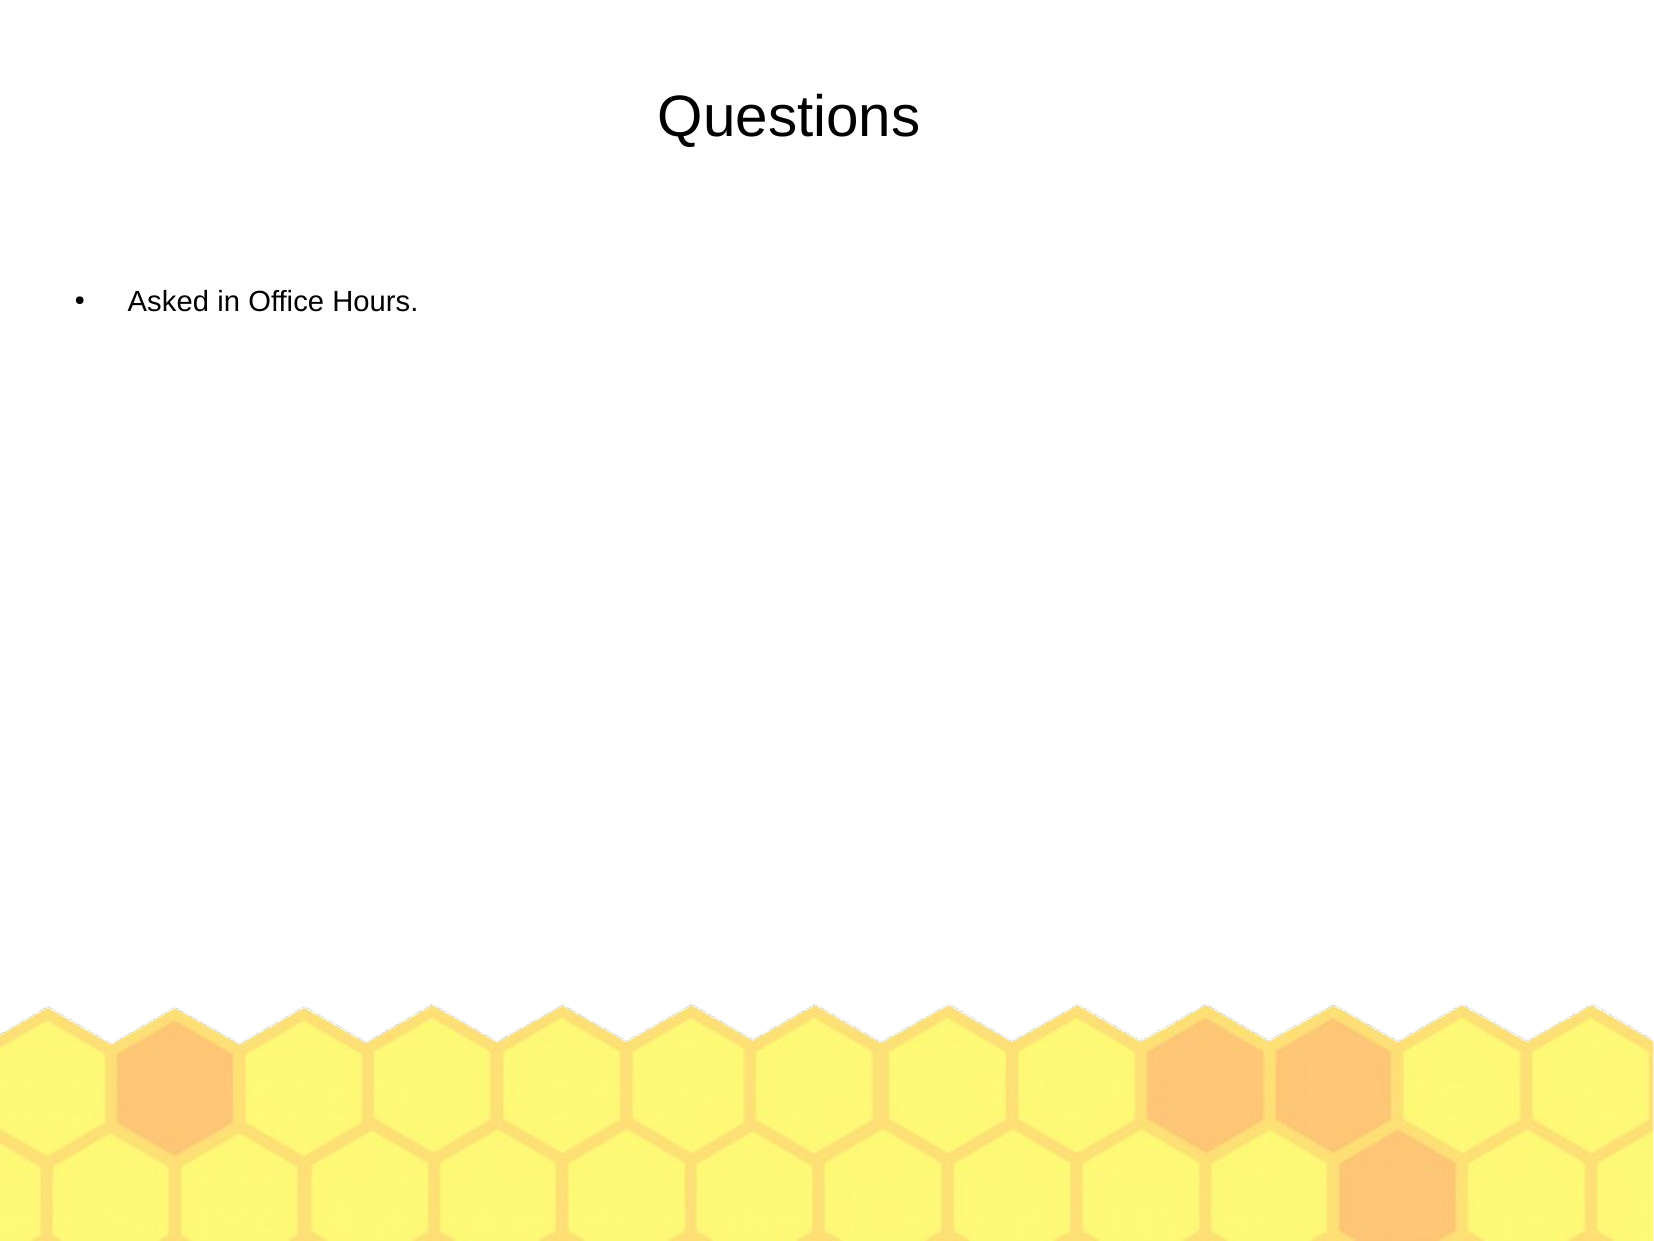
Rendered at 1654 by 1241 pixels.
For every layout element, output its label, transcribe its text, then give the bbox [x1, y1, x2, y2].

picture [0, 1001, 1654, 1241]
title Questions [82, 50, 1426, 181]
list Asked in Office Hours. [56, 285, 1546, 946]
